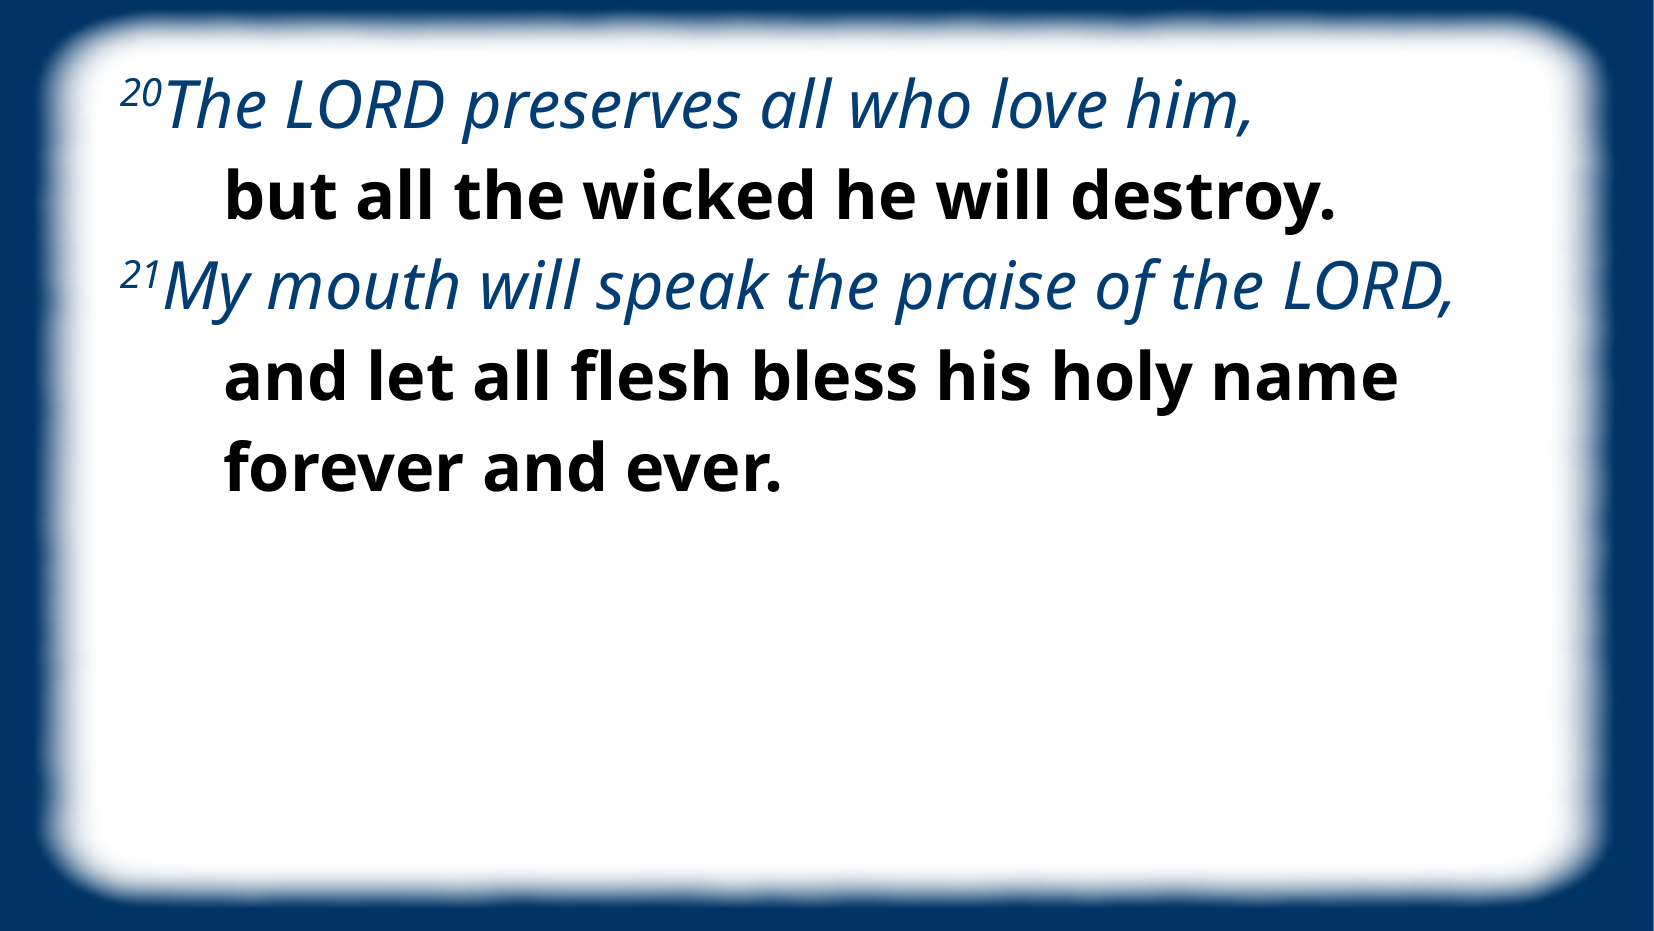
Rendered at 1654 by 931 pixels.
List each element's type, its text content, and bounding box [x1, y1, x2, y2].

text_box 20The LORD preserves all who love him, but all the wicked he will destroy. 21My mouth will speak the praise of the LORD, and let all flesh bless his holy name forever and ever. [105, 49, 1546, 509]
picture [0, 0, 1654, 931]
